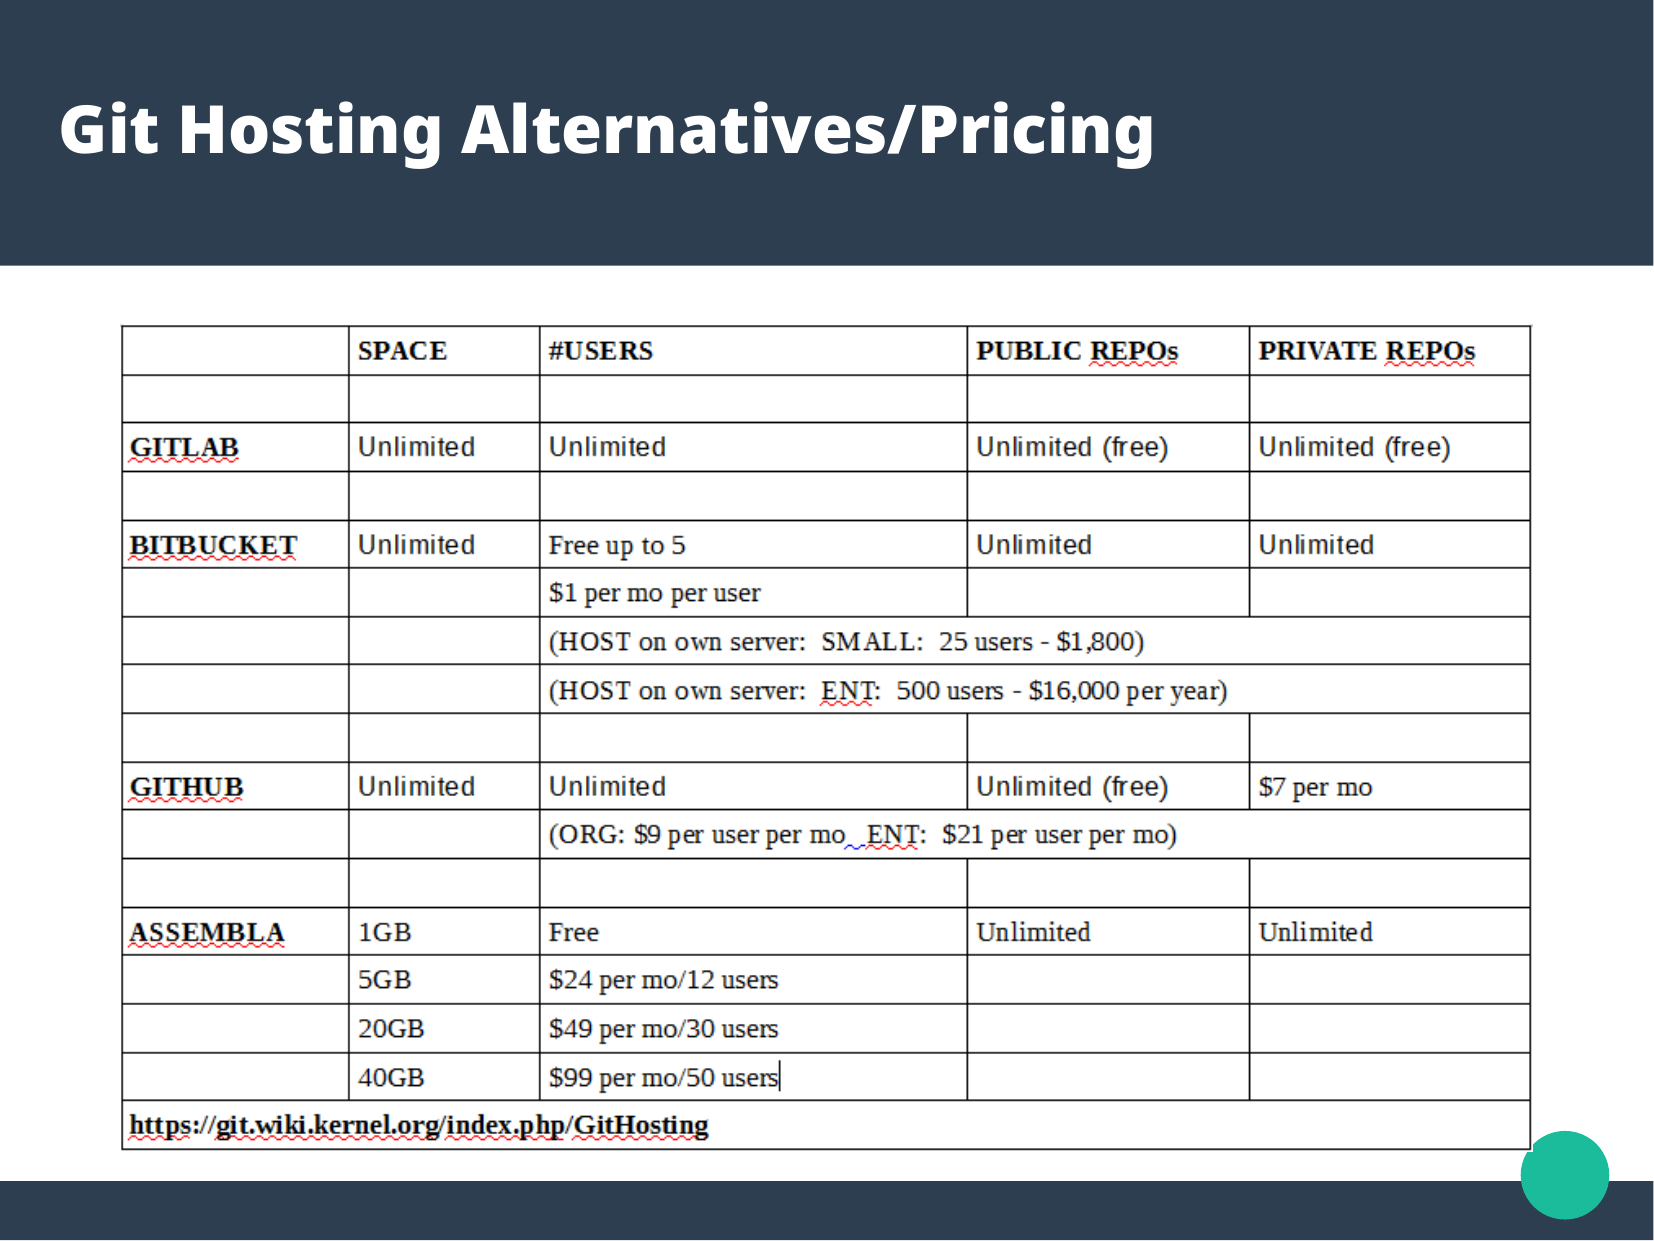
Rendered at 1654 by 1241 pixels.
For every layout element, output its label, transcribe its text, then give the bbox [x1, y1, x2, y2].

picture [120, 324, 1533, 1152]
title Git Hosting Alternatives/Pricing [59, 49, 1595, 207]
